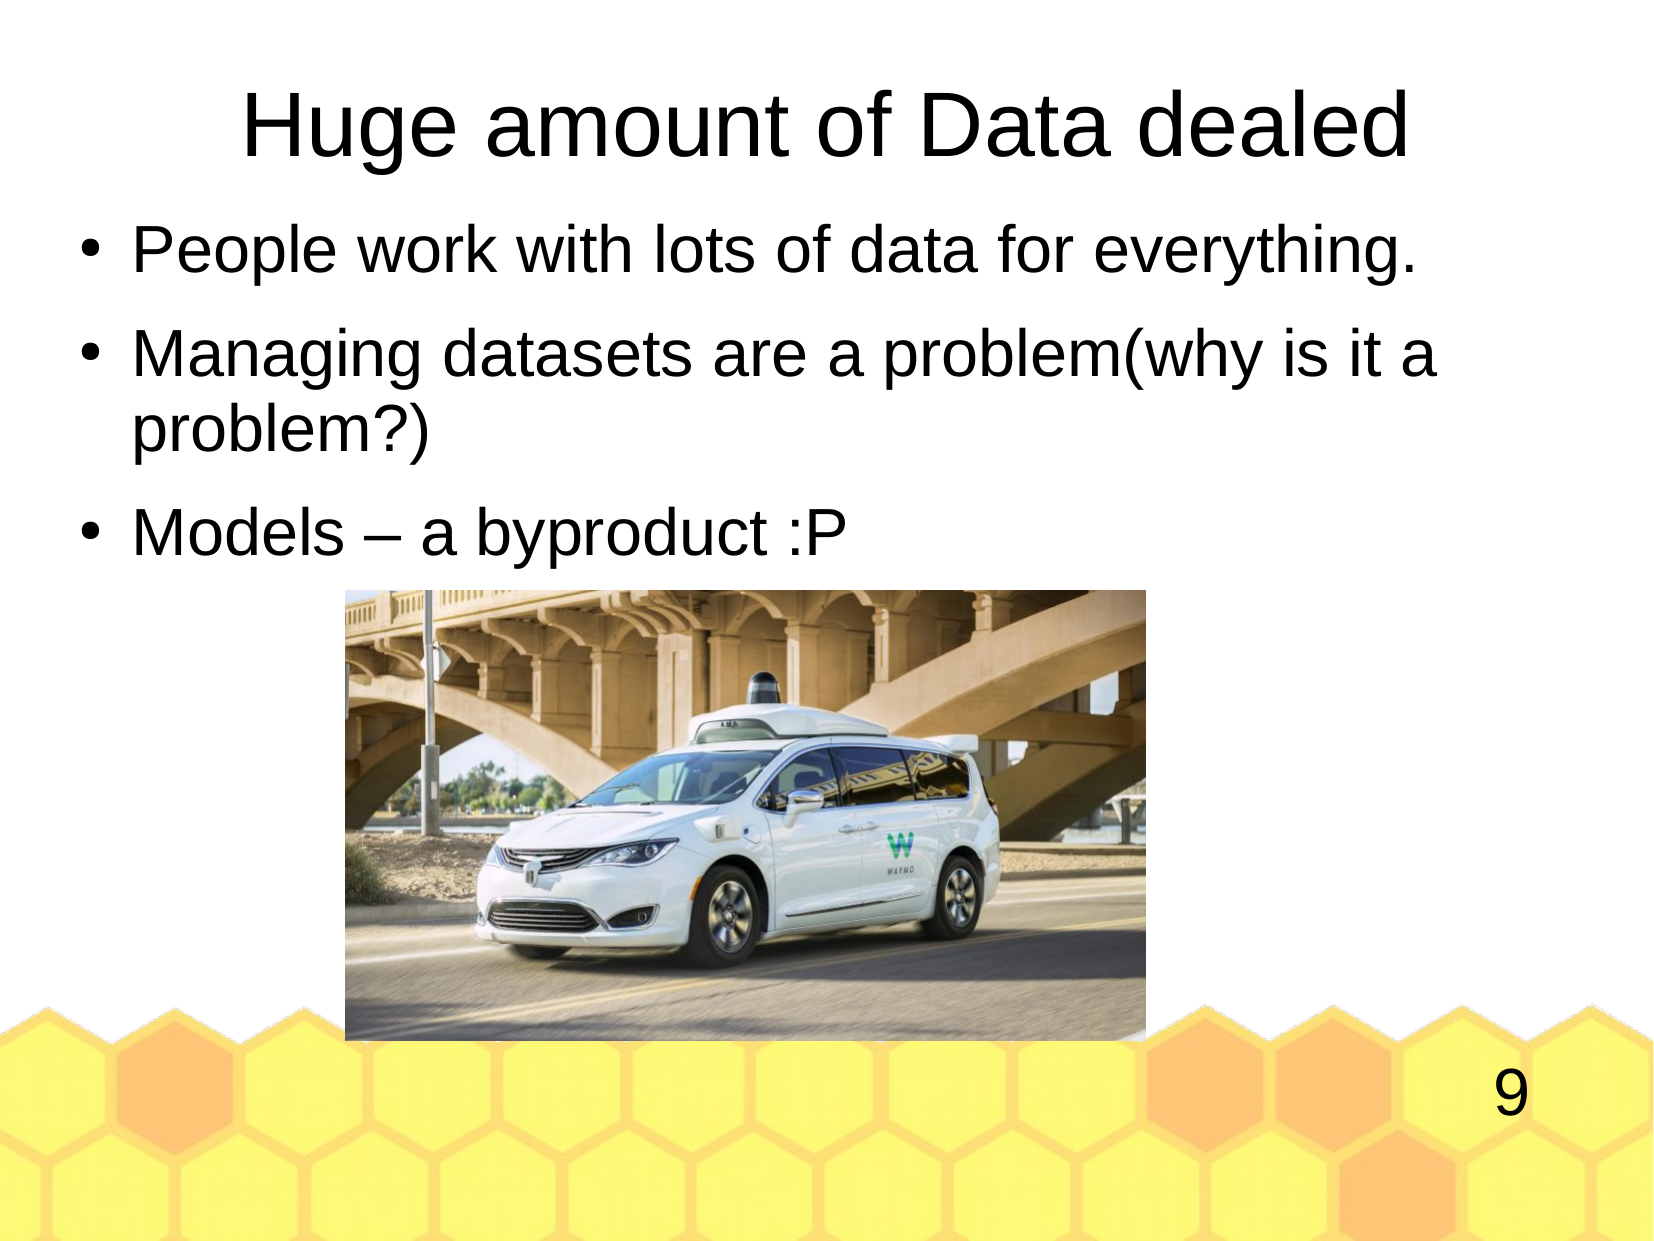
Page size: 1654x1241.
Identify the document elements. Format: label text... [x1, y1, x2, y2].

picture [0, 590, 1654, 1241]
text_box 9 [1417, 1003, 1607, 1182]
title Huge amount of Data dealed [82, 49, 1571, 201]
list People work with lots of data for everything. Managing datasets are a problem(why is it a problem?) Models – a byproduct :P [60, 211, 1549, 931]
